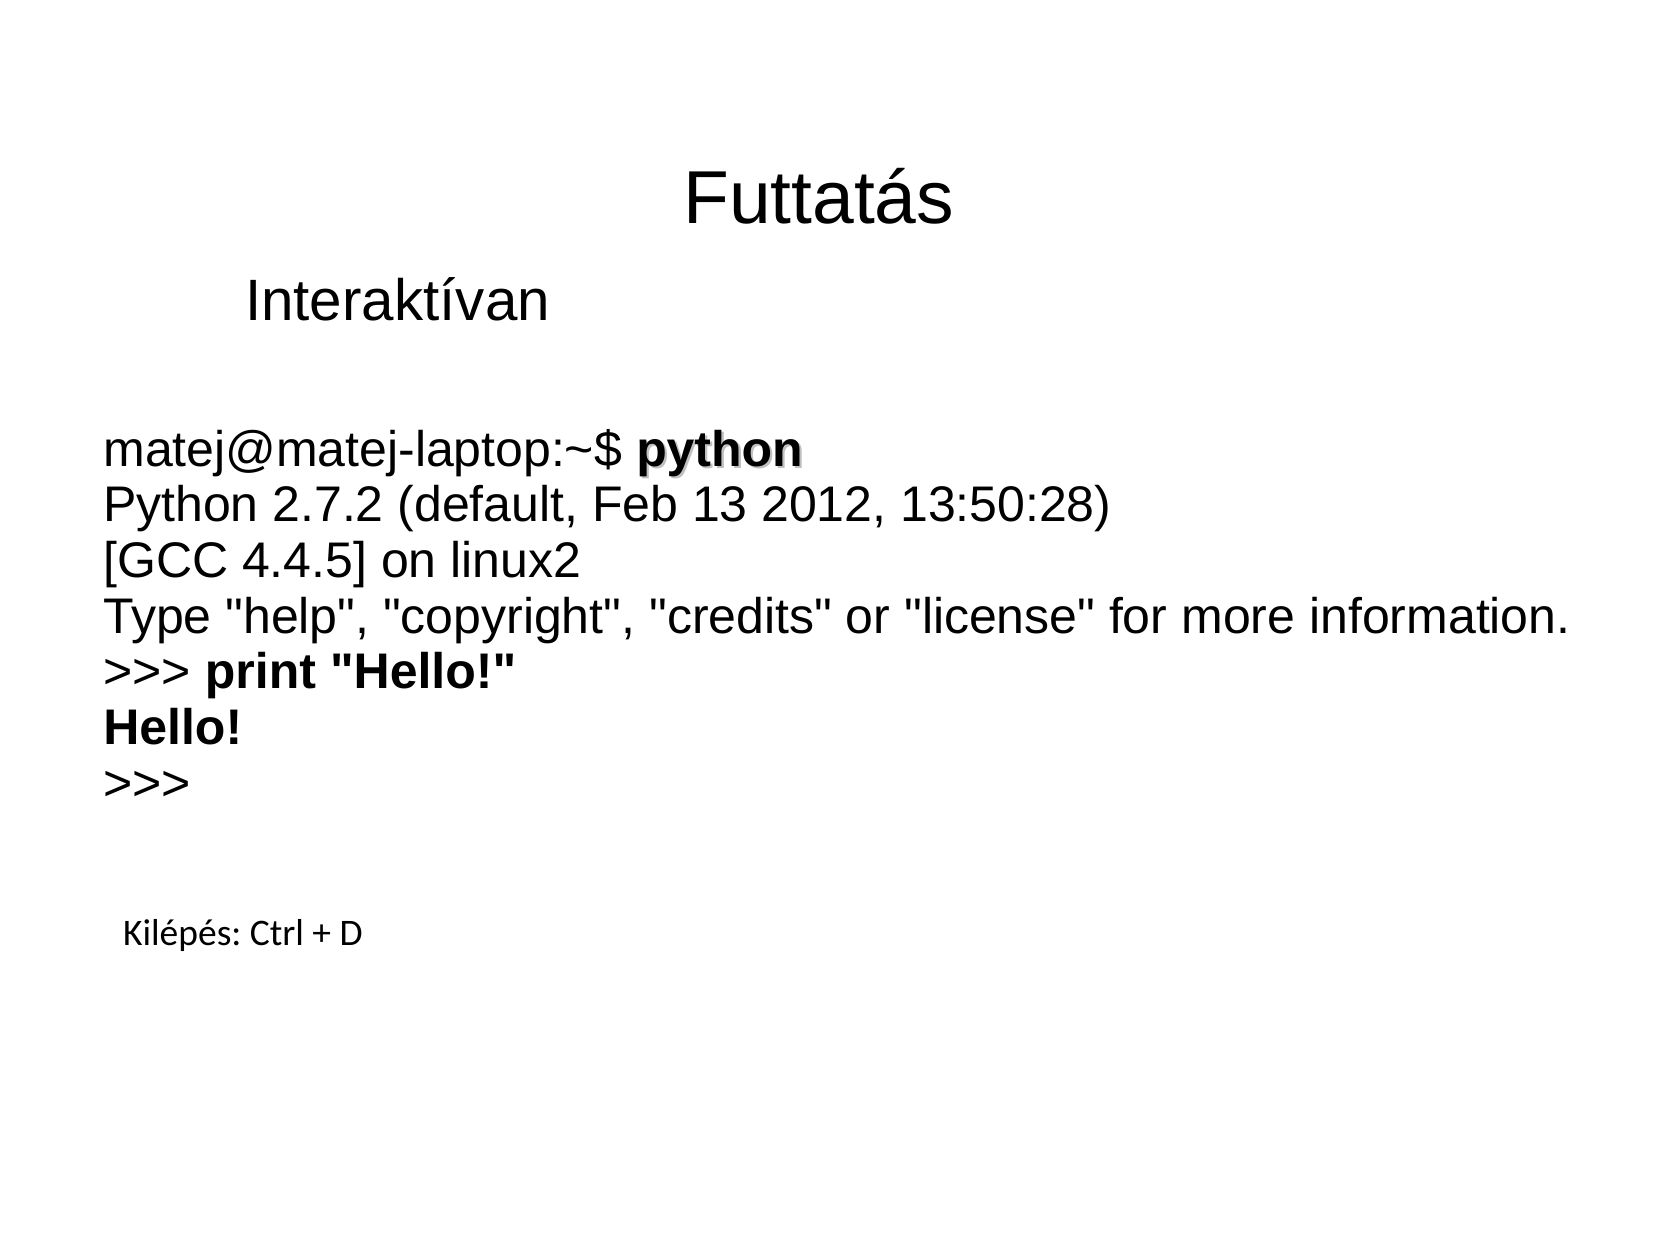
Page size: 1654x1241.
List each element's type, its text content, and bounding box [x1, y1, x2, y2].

text_box Kilépés: Ctrl + D [108, 900, 859, 961]
text_box Futtatás [668, 106, 1034, 206]
text_box matej@matej-laptop:~$ python Python 2.7.2 (default, Feb 13 2012, 13:50:28) [GCC 4.4.5] on linux2 Type "help", "copyright", "credits" or "license" for more information. >>> print "Hello!" Hello! >>> [88, 413, 1586, 921]
text_box Interaktívan [230, 259, 566, 340]
